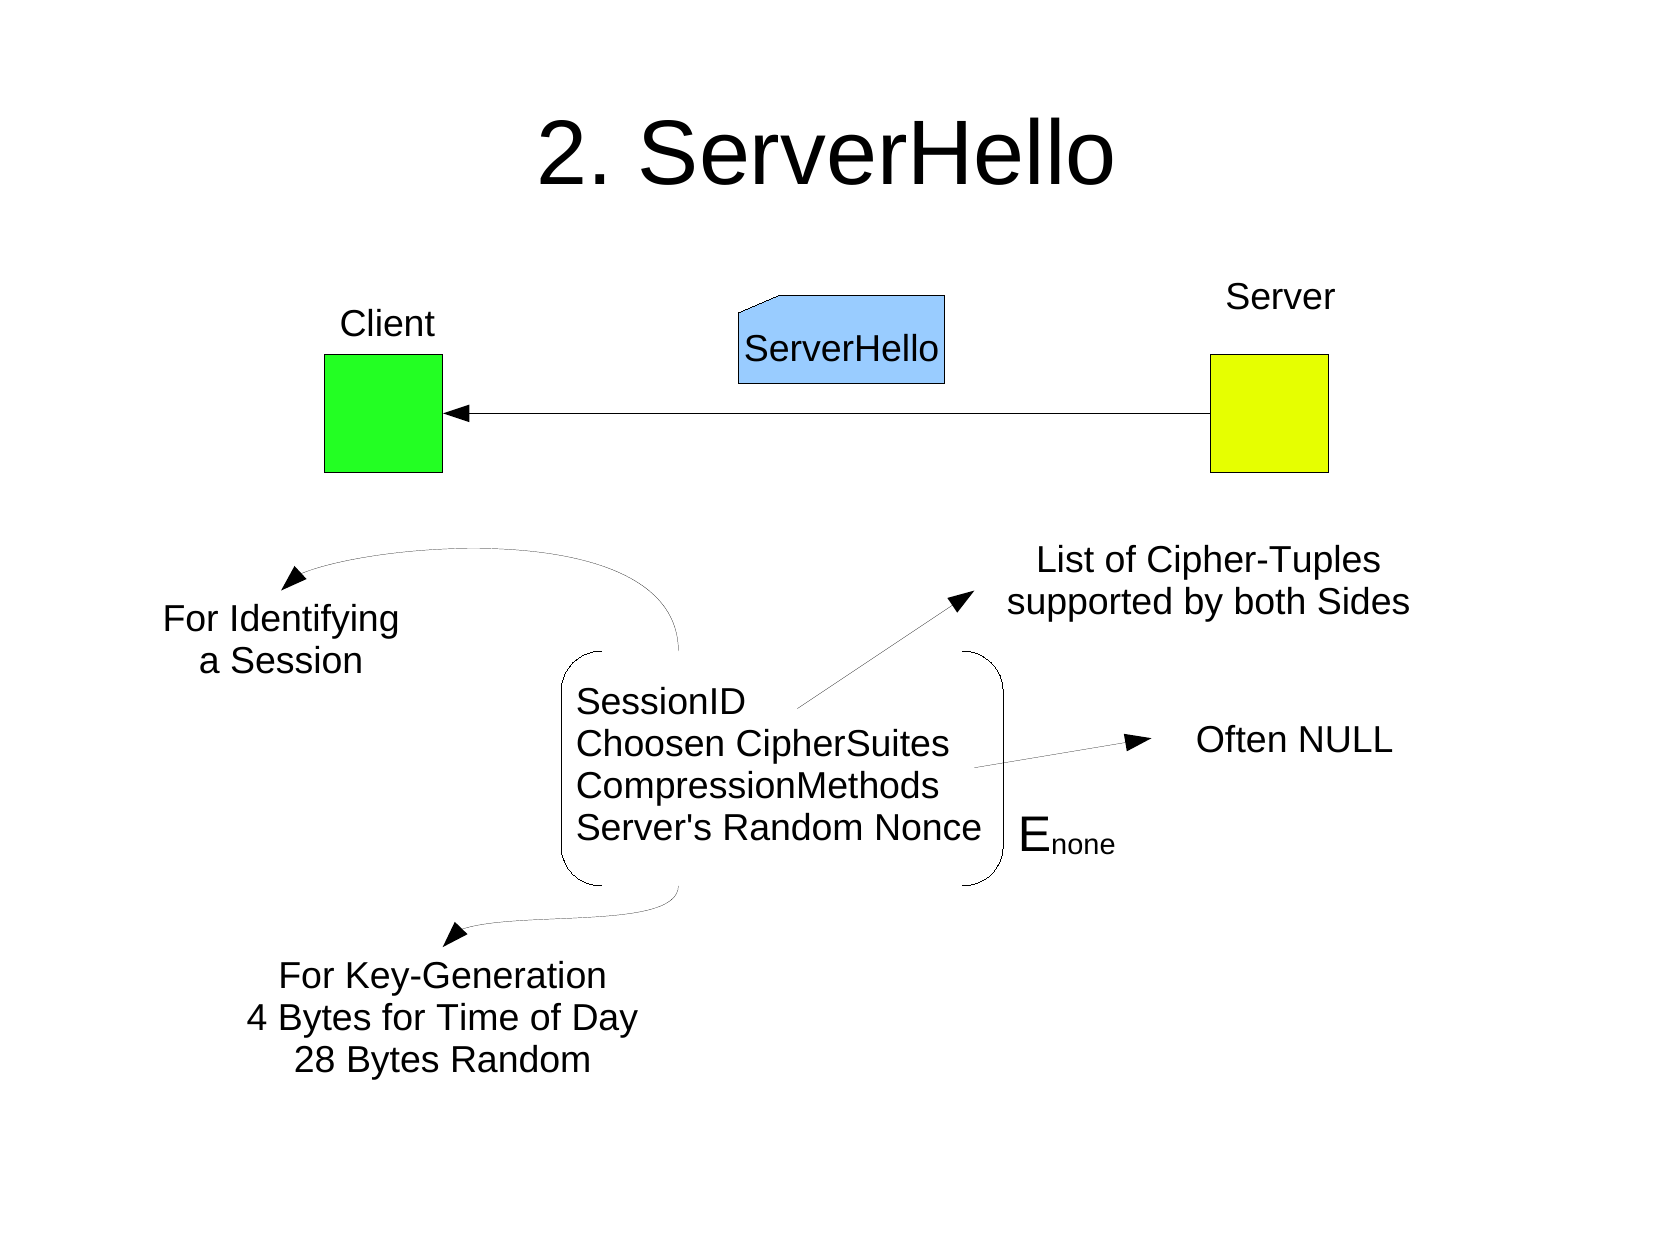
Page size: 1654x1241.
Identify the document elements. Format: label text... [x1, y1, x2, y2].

text_box For Key-Generation 4 Bytes for Time of Day 28 Bytes Random [231, 947, 647, 1088]
text_box [324, 354, 443, 473]
text_box Client [324, 295, 449, 353]
text_box SessionID Choosen CipherSuites CompressionMethods Server's Random Nonce [561, 673, 1004, 857]
text_box Often NULL [1181, 710, 1405, 768]
title 2. ServerHello [82, 49, 1571, 257]
text_box List of Cipher-Tuples supported by both Sides [992, 531, 1420, 631]
text_box For Identifying a Session [147, 590, 412, 690]
text_box Enone [1003, 798, 1129, 886]
text_box [1210, 354, 1329, 473]
text_box ServerHello [738, 295, 945, 384]
text_box Server [1210, 267, 1359, 325]
